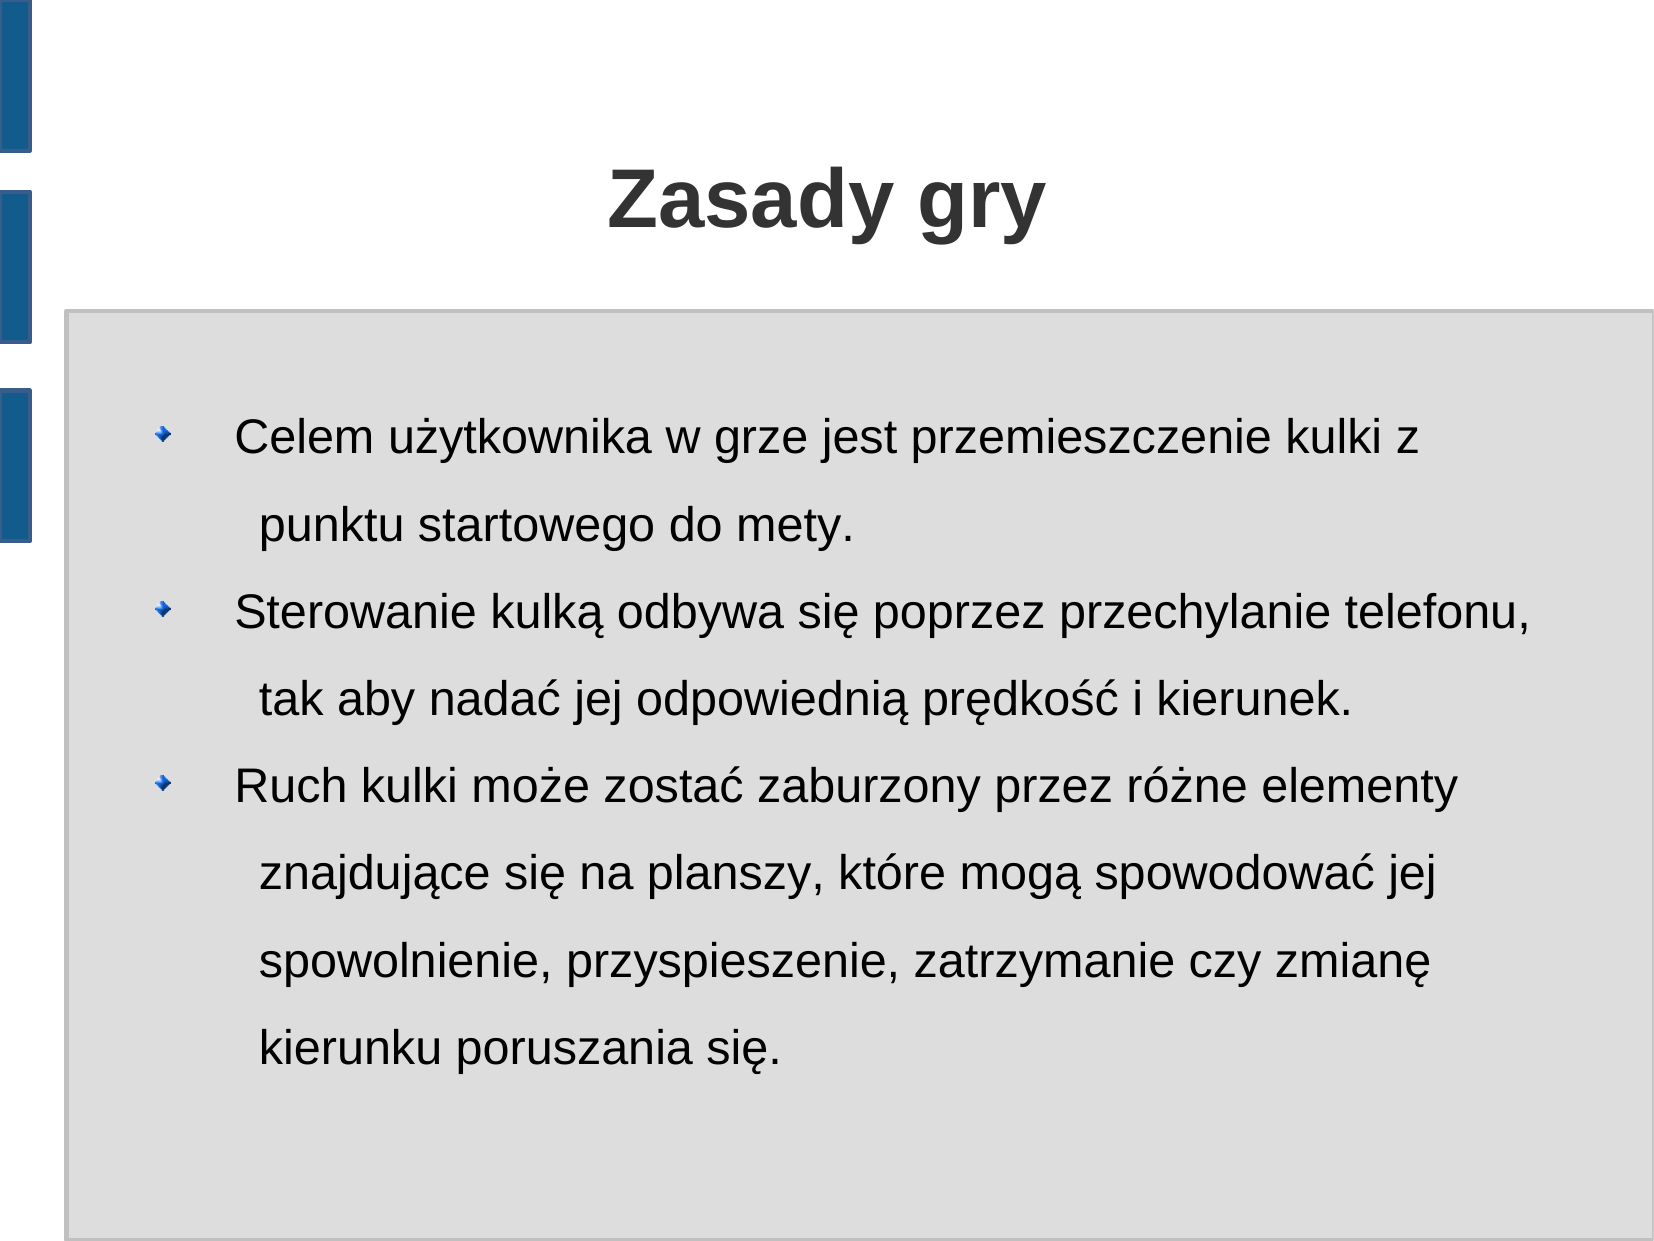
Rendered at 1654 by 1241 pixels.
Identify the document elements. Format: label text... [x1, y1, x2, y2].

list Celem użytkownika w grze jest przemieszczenie kulki z punktu startowego do mety. Sterowanie kulką odbywa się poprzez przechylanie telefonu, tak aby nadać jej odpowiednią prędkość i kierunek. Ruch kulki może zostać zaburzony przez różne elementy znajdujące się na planszy, które mogą spowodować jej spowolnienie, przyspieszenie, zatrzymanie czy zmianę kierunku poruszania się. [121, 259, 1534, 1170]
title Zasady gry [121, 91, 1534, 259]
